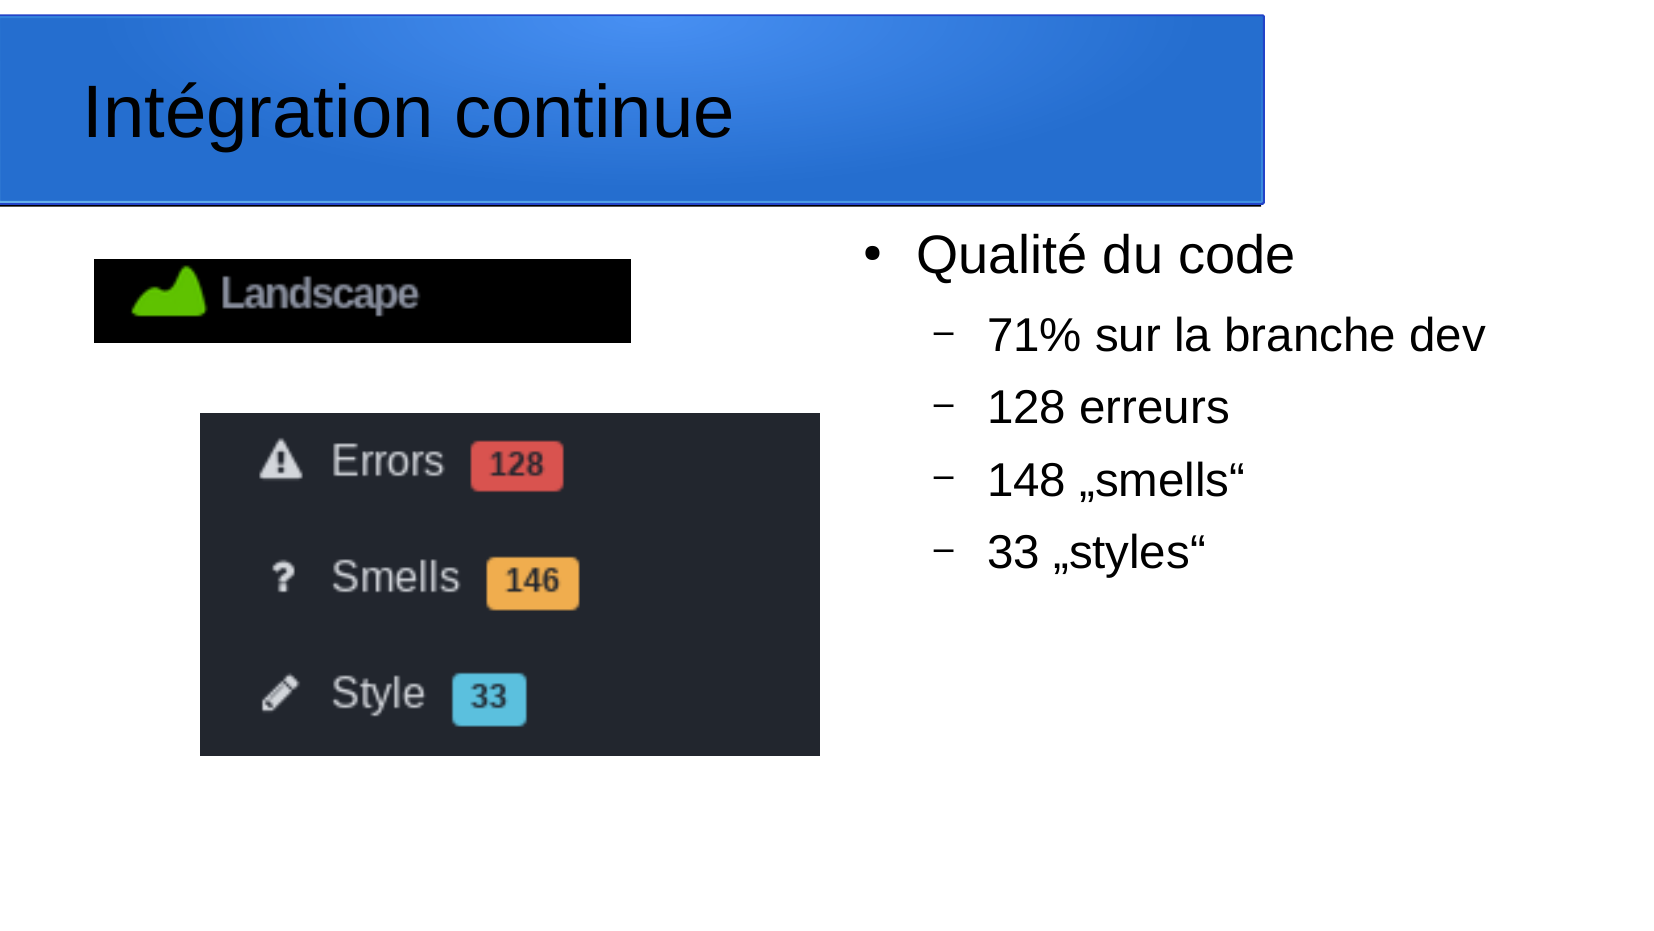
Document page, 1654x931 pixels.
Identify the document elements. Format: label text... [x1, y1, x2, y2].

picture [200, 413, 820, 756]
title Intégration continue [82, 35, 1235, 189]
picture [94, 259, 631, 343]
list Qualité du code 71% sur la branche dev 128 erreurs 148 „smells“ 33 „styles“ [845, 224, 1572, 764]
